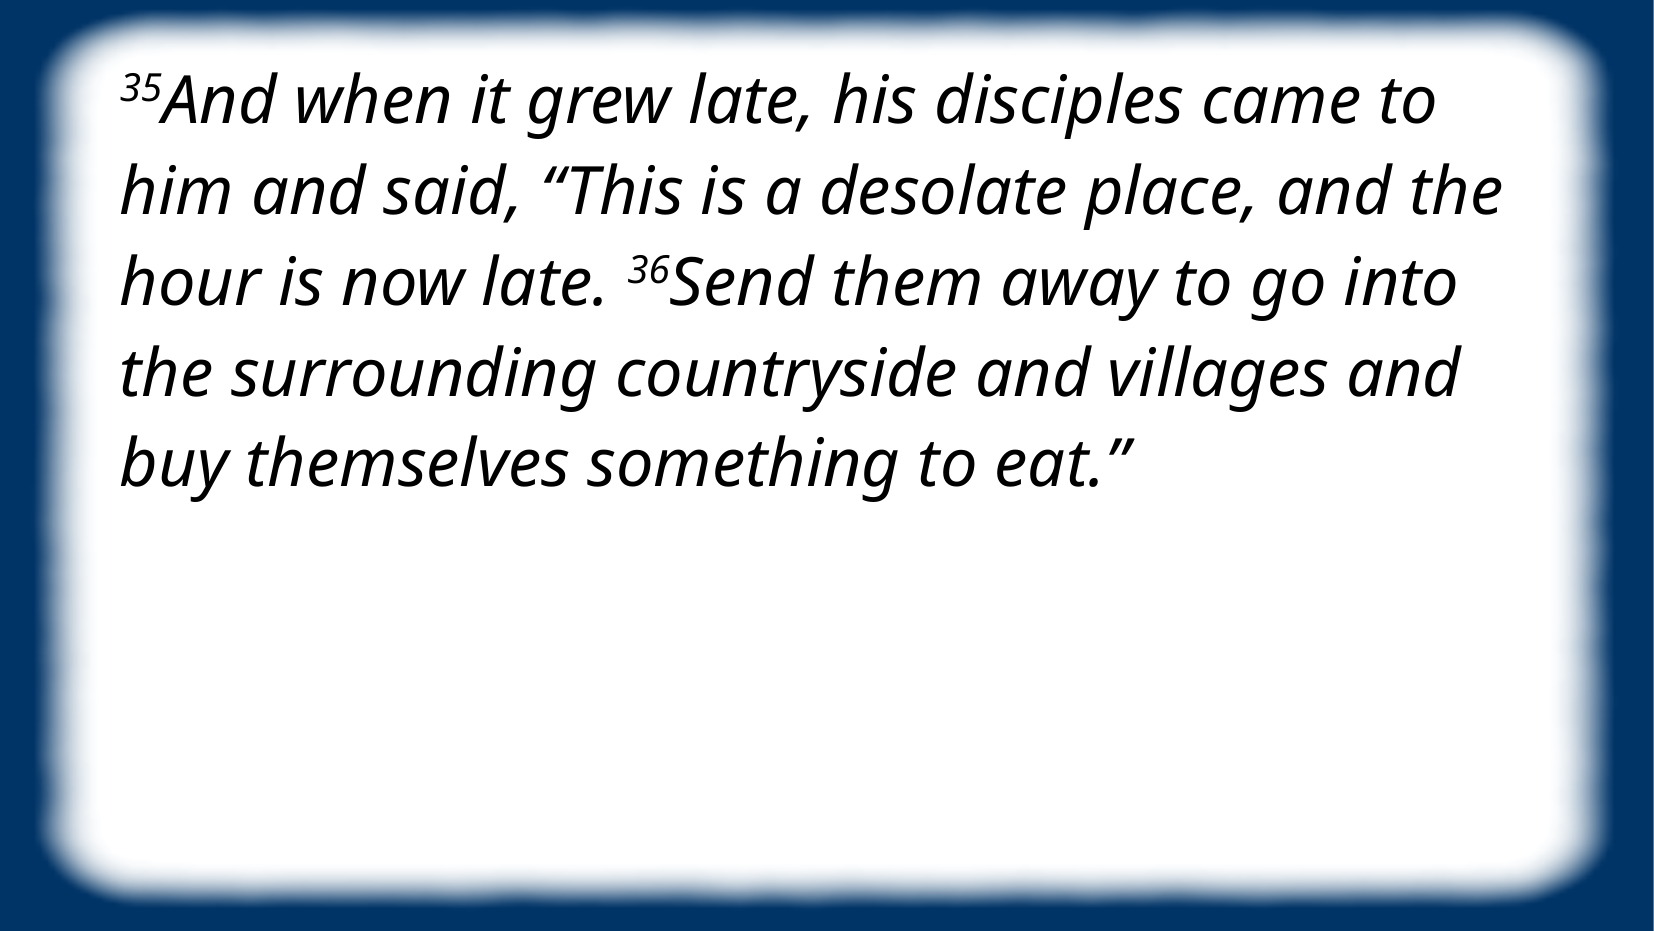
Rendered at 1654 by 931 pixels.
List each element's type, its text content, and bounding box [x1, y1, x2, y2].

picture [0, 0, 1654, 931]
text_box 35And when it grew late, his disciples came to him and said, “This is a desolate place, and the hour is now late. 36Send them away to go into the surrounding countryside and villages and buy themselves something to eat.” [105, 45, 1546, 504]
